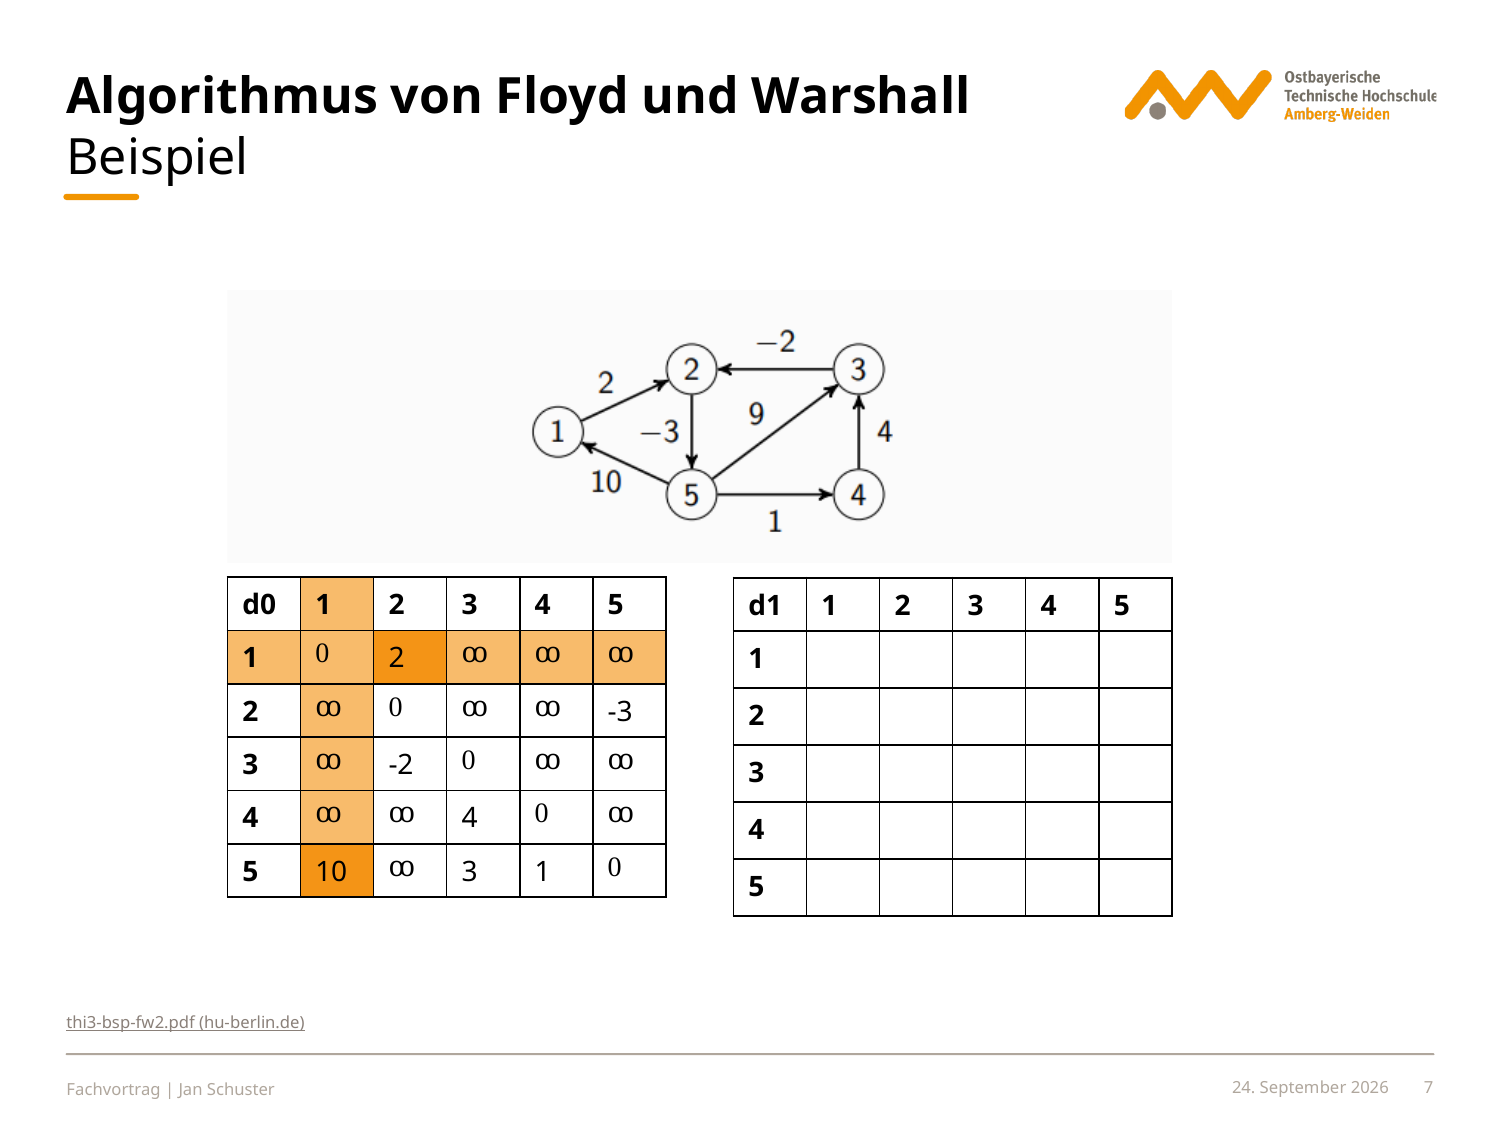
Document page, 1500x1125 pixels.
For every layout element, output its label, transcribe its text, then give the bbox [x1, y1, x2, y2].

table_header 2 [880, 579, 952, 630]
table_cell 0 [447, 738, 519, 790]
table_cell -2 [374, 738, 446, 790]
table_cell 2 [228, 685, 300, 736]
table_cell 1 [734, 632, 806, 687]
table_cell [1026, 689, 1098, 744]
table_header 1 [301, 578, 373, 630]
table_header 5 [1100, 579, 1171, 630]
table_cell [1100, 689, 1171, 744]
table_cell 3 [734, 746, 806, 801]
table_cell 3 [228, 738, 300, 790]
table_cell 2 [734, 689, 806, 744]
table_cell ꝏ [374, 791, 446, 843]
slide_number 11. Dezember 2023 [1171, 1065, 1390, 1113]
table_cell [953, 803, 1025, 858]
table_cell [880, 746, 952, 801]
table_cell 0 [594, 845, 665, 896]
table_header d0 [228, 578, 300, 630]
table_header 5 [594, 578, 665, 630]
table_cell ꝏ [301, 685, 373, 736]
table_cell [807, 632, 879, 687]
table_cell 0 [301, 631, 373, 683]
table_cell ꝏ [594, 738, 665, 790]
table_cell ꝏ [594, 631, 665, 683]
table_cell ꝏ [374, 845, 446, 896]
table_cell 0 [521, 791, 592, 843]
table_cell [1100, 632, 1171, 687]
table_cell [1100, 803, 1171, 858]
table_cell 10 [301, 845, 373, 896]
table_cell [1026, 746, 1098, 801]
table_cell [807, 689, 879, 744]
table_cell [953, 632, 1025, 687]
table_cell 1 [521, 845, 592, 896]
slide_number <number> [1395, 1065, 1434, 1113]
table_cell [953, 860, 1025, 915]
list thi3-bsp-fw2.pdf (hu-berlin.de) [66, 987, 1434, 1035]
table_cell [953, 746, 1025, 801]
table_cell -3 [594, 685, 665, 736]
table_cell 4 [228, 791, 300, 843]
table_header 2 [374, 578, 446, 630]
table_cell ꝏ [521, 738, 592, 790]
table_cell ꝏ [301, 738, 373, 790]
table_cell 3 [447, 845, 519, 896]
footer Fachvortrag | Jan Schuster [66, 1065, 997, 1113]
title Algorithmus von Floyd und Warshall [66, 70, 1434, 130]
table_header 3 [953, 579, 1025, 630]
table_header 4 [521, 578, 592, 630]
table_cell ꝏ [521, 631, 592, 683]
table_cell [807, 860, 879, 915]
table_header 1 [807, 579, 879, 630]
table_header d1 [734, 579, 806, 630]
table_cell 4 [447, 791, 519, 843]
text_box [227, 290, 1172, 563]
table_cell ꝏ [447, 685, 519, 736]
table_cell ꝏ [447, 631, 519, 683]
table_cell [807, 746, 879, 801]
table_header 3 [447, 578, 519, 630]
table_cell [1026, 803, 1098, 858]
table_cell ꝏ [594, 791, 665, 843]
table_cell 5 [228, 845, 300, 896]
table_cell [880, 689, 952, 744]
table_cell ꝏ [301, 791, 373, 843]
table_cell [1100, 746, 1171, 801]
table_cell [1026, 860, 1098, 915]
list Beispiel [66, 130, 1434, 190]
table_cell 5 [734, 860, 806, 915]
table_cell [880, 860, 952, 915]
table_cell 0 [374, 685, 446, 736]
table_cell 1 [228, 631, 300, 683]
table_cell 4 [734, 803, 806, 858]
table_cell ꝏ [521, 685, 592, 736]
table_cell [953, 689, 1025, 744]
table_cell [1026, 632, 1098, 687]
table_cell 2 [374, 631, 446, 683]
table_cell [880, 803, 952, 858]
table_cell [880, 632, 952, 687]
table_header 4 [1026, 579, 1098, 630]
table_cell [1100, 860, 1171, 915]
table_cell [807, 803, 879, 858]
